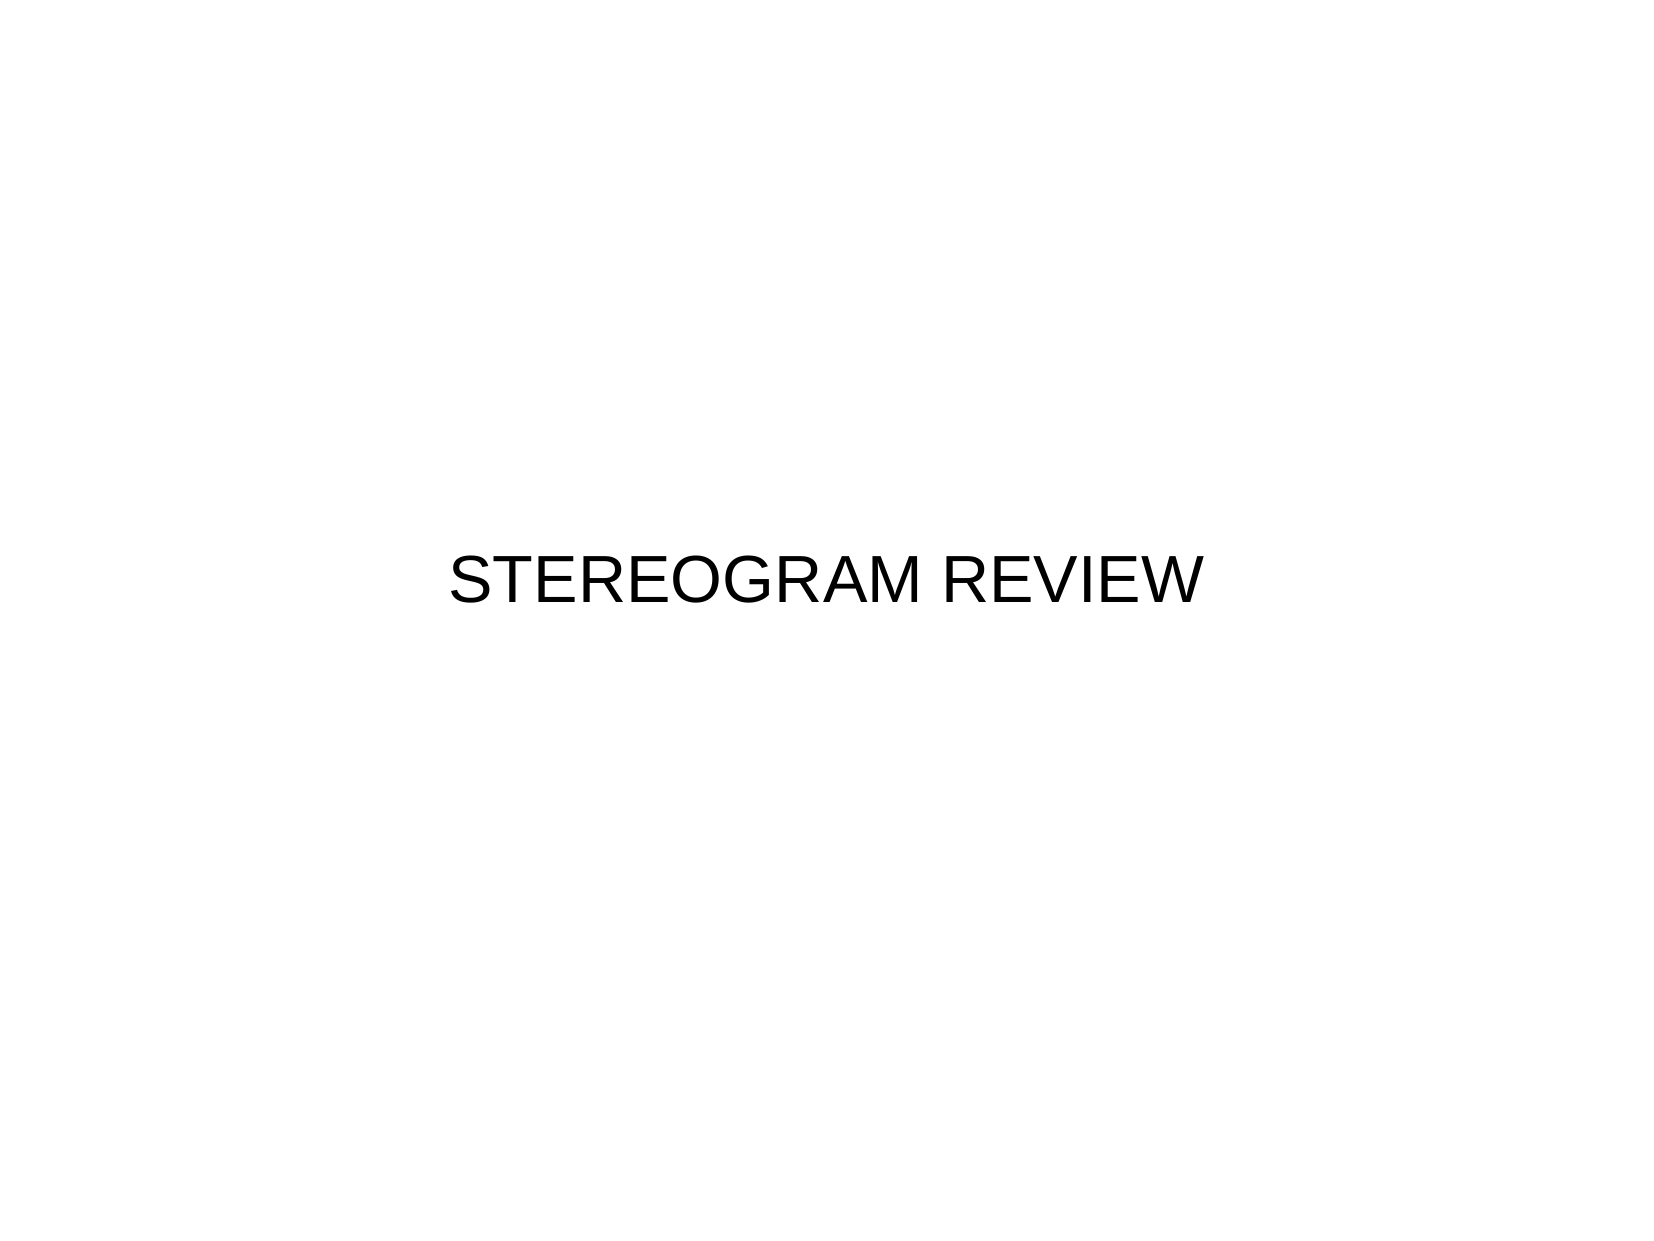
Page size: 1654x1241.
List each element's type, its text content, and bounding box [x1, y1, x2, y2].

subtitle STEREOGRAM REVIEW [82, 56, 1571, 1102]
